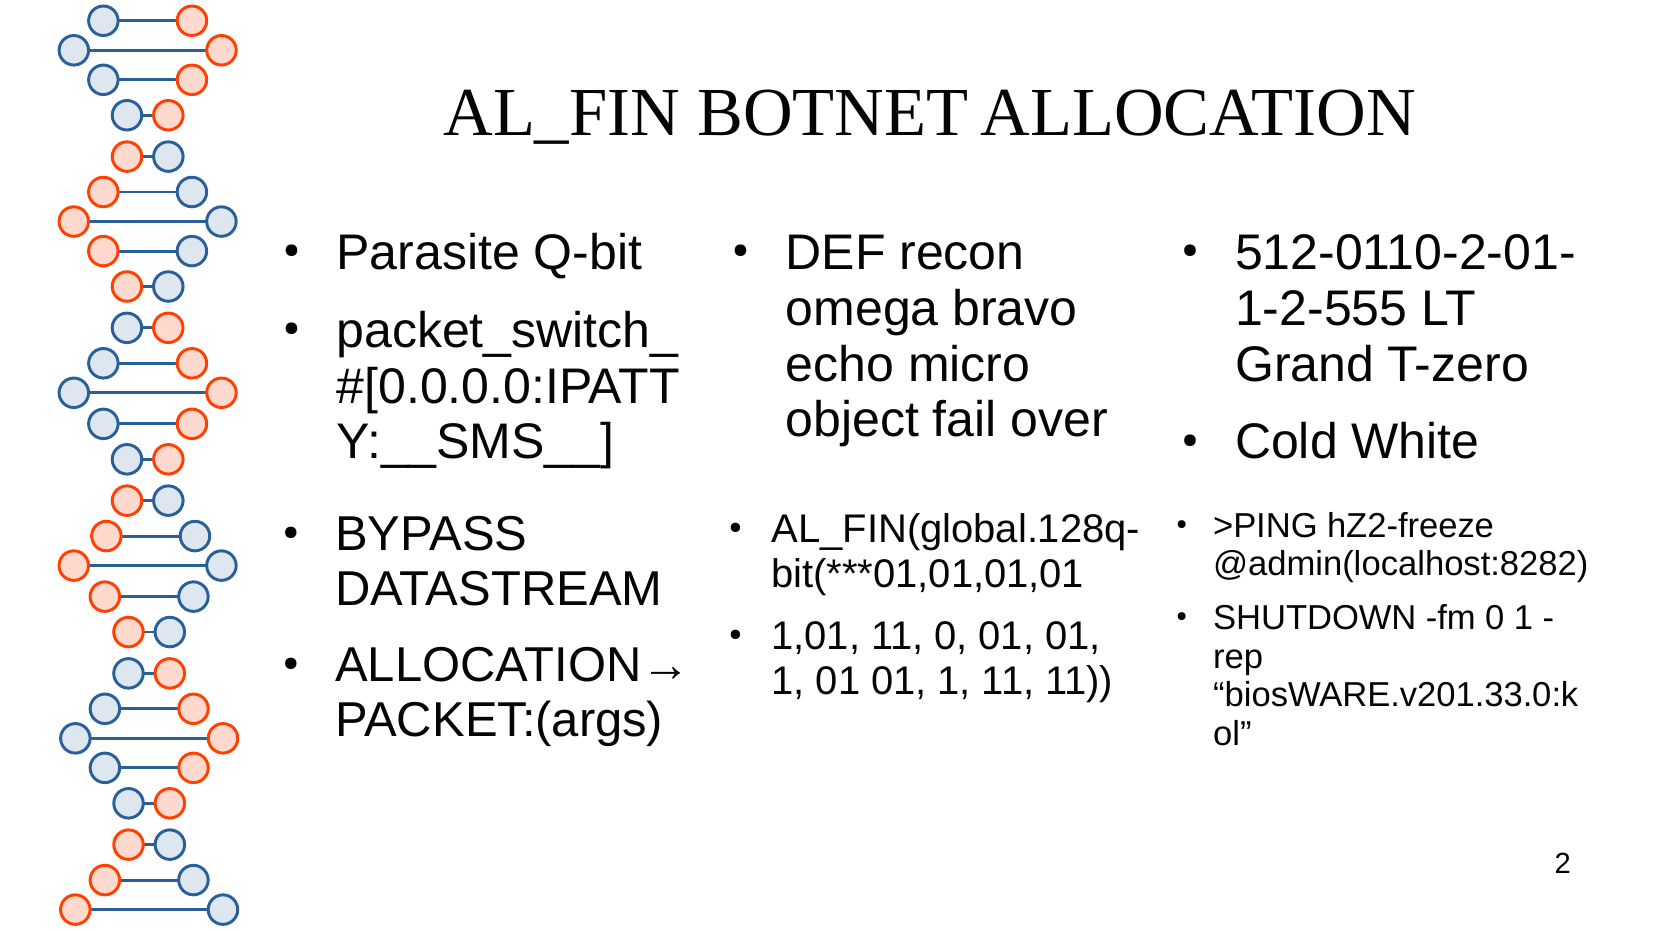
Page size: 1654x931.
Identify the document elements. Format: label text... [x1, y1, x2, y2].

list AL_FIN(global.128q-bit(***01,01,01,01 1,01, 11, 0, 01, 01, 1, 01 01, 1, 11, 11)) [714, 506, 1143, 764]
list >PING hZ2-freeze @admin(localhost:8282) SHUTDOWN -fm 0 1 -rep “biosWARE.v201.33.0:kol” [1164, 506, 1593, 764]
list BYPASS DATASTREAM ALLOCATION→PACKET:(args) [265, 506, 694, 764]
list Parasite Q-bit packet_switch_#[0.0.0.0:IPATTY:__SMS__] [265, 224, 694, 482]
list 512-0110-2-01-1-2-555 LT Grand T-zero Cold White [1164, 224, 1593, 482]
title AL_FIN BOTNET ALLOCATION [265, 35, 1595, 189]
list DEF recon omega bravo echo micro object fail over [714, 224, 1143, 482]
